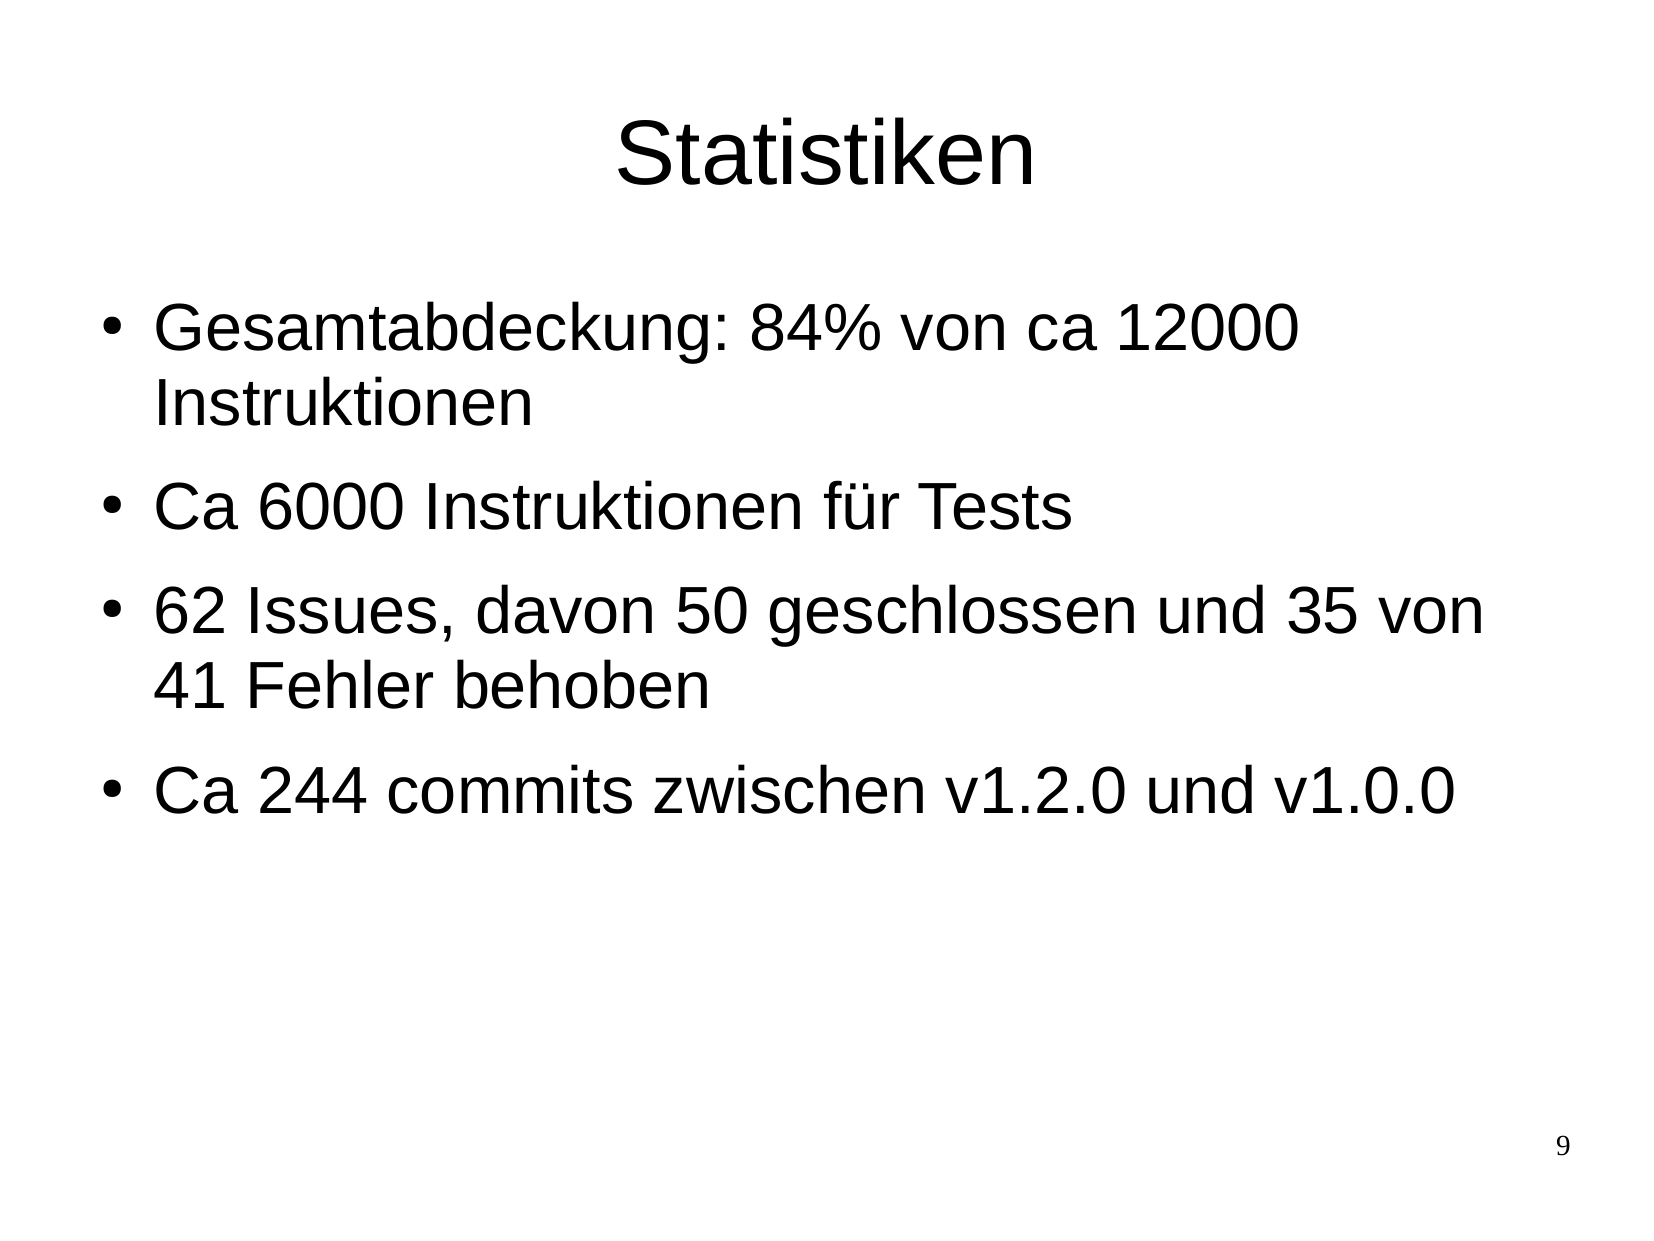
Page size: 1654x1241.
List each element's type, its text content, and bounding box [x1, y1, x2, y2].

title Statistiken [82, 49, 1571, 257]
list Gesamtabdeckung: 84% von ca 12000 Instruktionen Ca 6000 Instruktionen für Tests 62 Issues, davon 50 geschlossen und 35 von 41 Fehler behoben Ca 244 commits zwischen v1.2.0 und v1.0.0 [82, 290, 1571, 1010]
